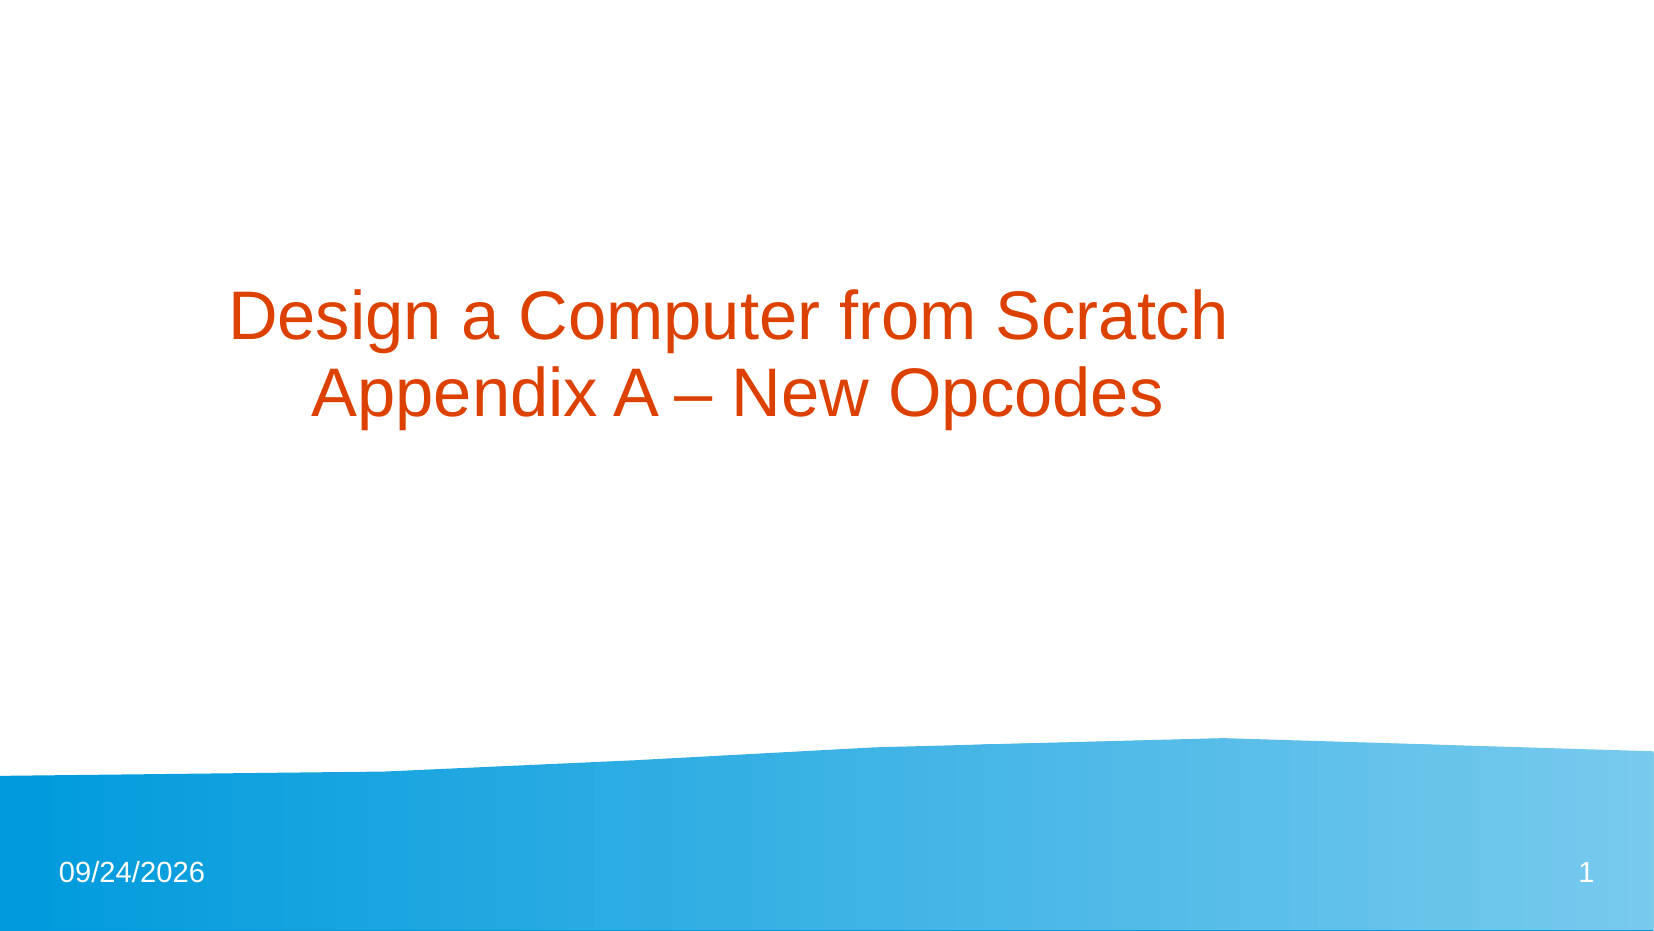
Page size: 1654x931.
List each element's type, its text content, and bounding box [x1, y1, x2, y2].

title Design a Computer from Scratch Appendix A – New Opcodes [0, 265, 1477, 443]
